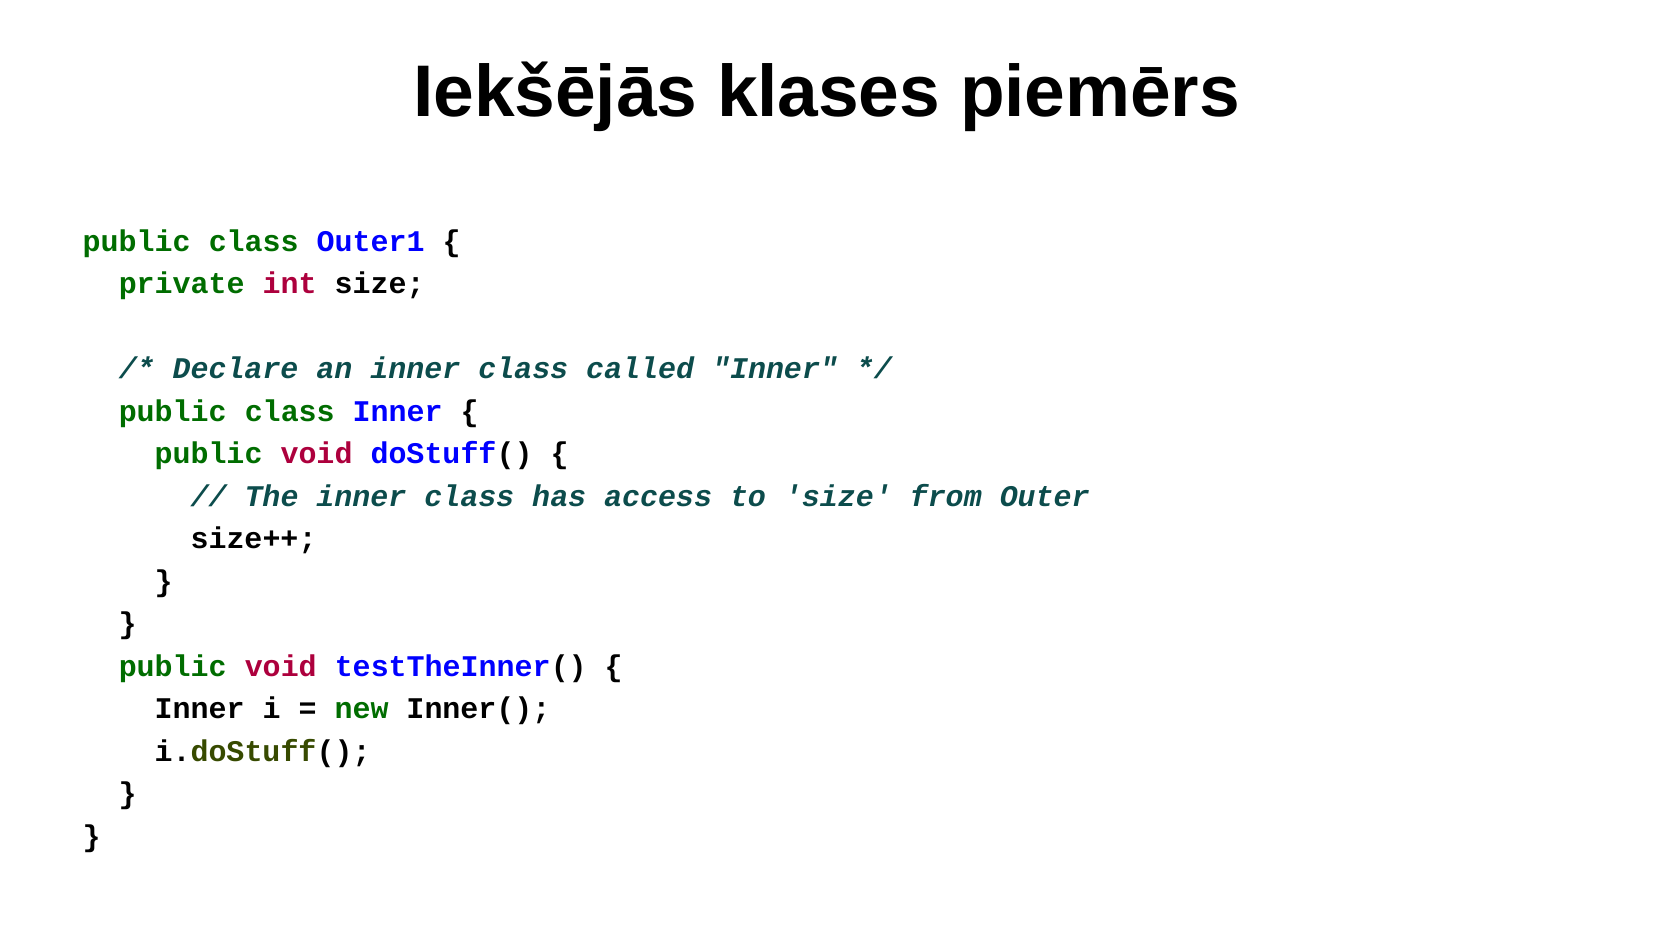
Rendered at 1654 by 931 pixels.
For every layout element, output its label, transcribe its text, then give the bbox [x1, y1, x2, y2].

title Iekšējās klases piemērs [82, 50, 1571, 133]
list public class Outer1 { private int size; /* Declare an inner class called "Inner" */ public class Inner { public void doStuff() { // The inner class has access to 'size' from Outer size++; } } public void testTheInner() { Inner i = new Inner(); i.doStuff(); } } [82, 217, 1538, 860]
